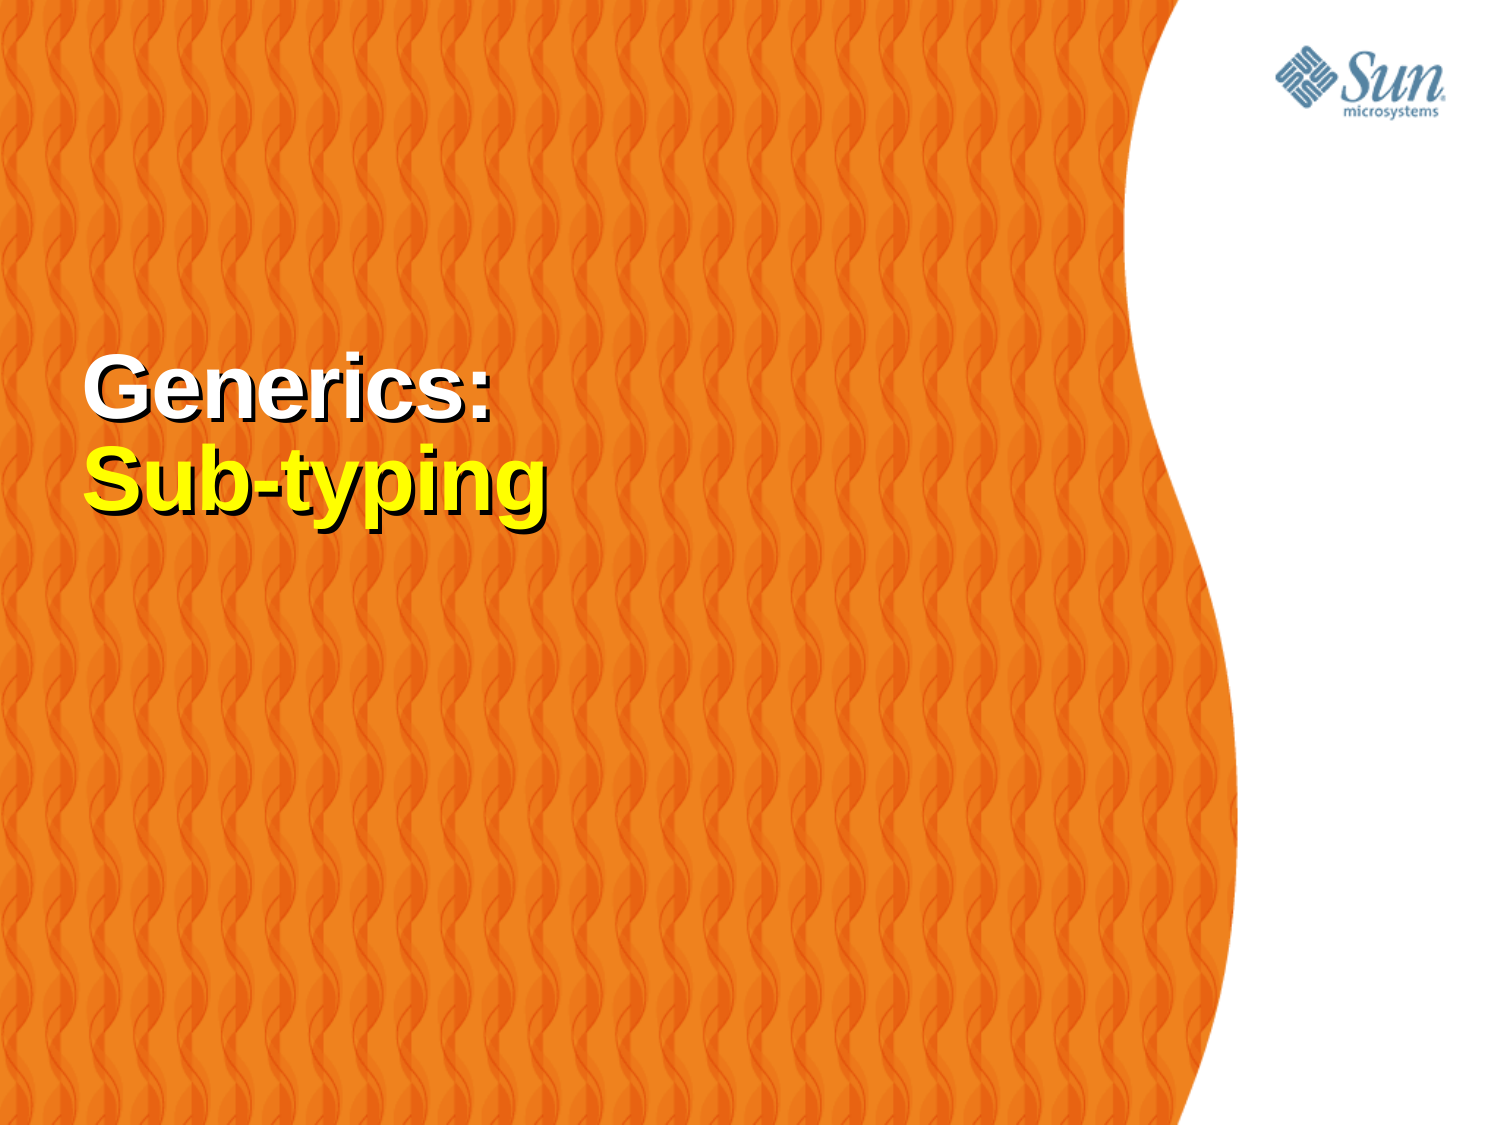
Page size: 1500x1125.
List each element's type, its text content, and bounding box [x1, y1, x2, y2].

title Generics: Sub-typing [81, 149, 1283, 857]
picture [0, 0, 1500, 1125]
